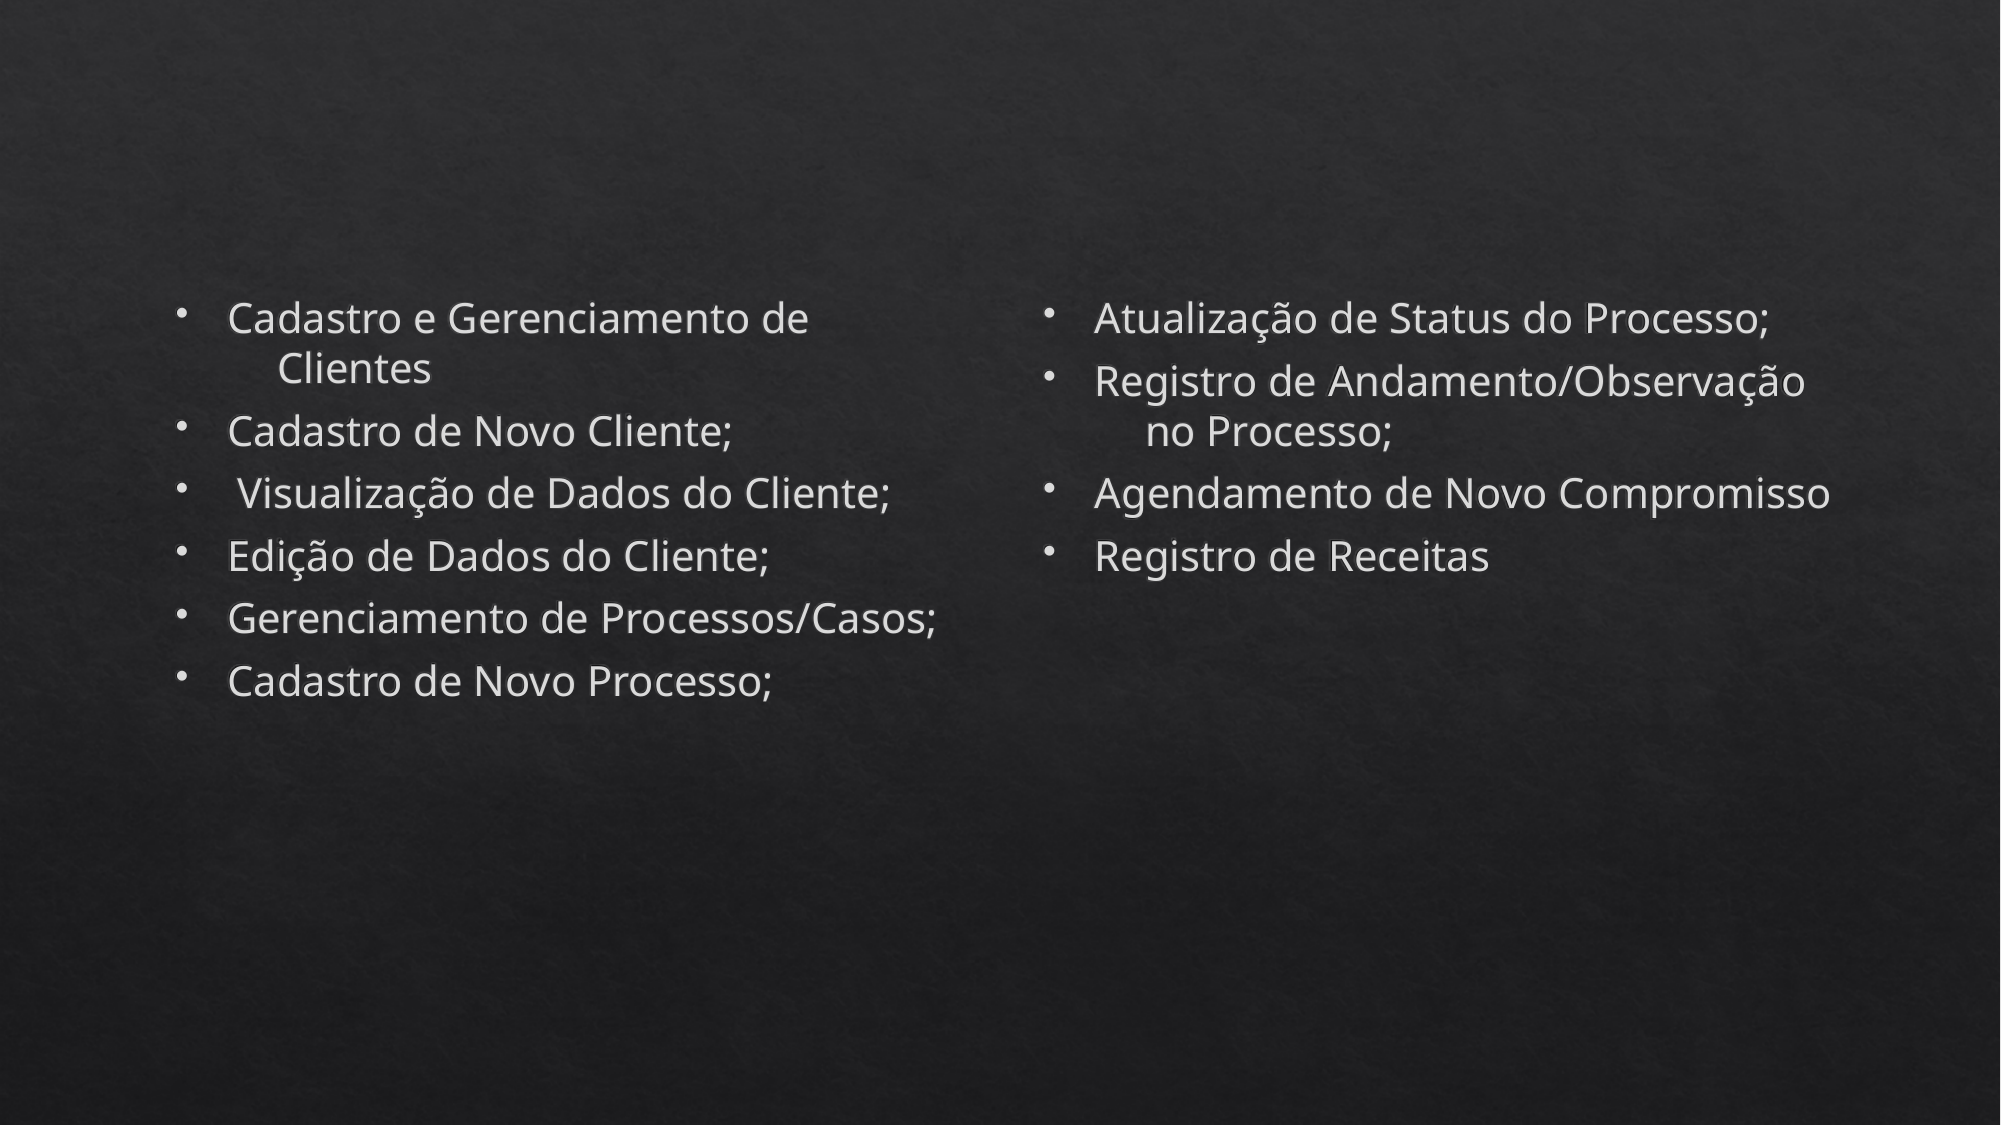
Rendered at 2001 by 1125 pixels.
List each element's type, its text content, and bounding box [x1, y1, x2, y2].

list Cadastro e Gerenciamento de Clientes Cadastro de Novo Cliente; Visualização de Dados do Cliente; Edição de Dados do Cliente; Gerenciamento de Processos/Casos; Cadastro de Novo Processo; [149, 284, 981, 950]
list Atualização de Status do Processo; Registro de Andamento/Observação no Processo; Agendamento de Novo Compromisso Registro de Receitas [1017, 284, 1849, 950]
